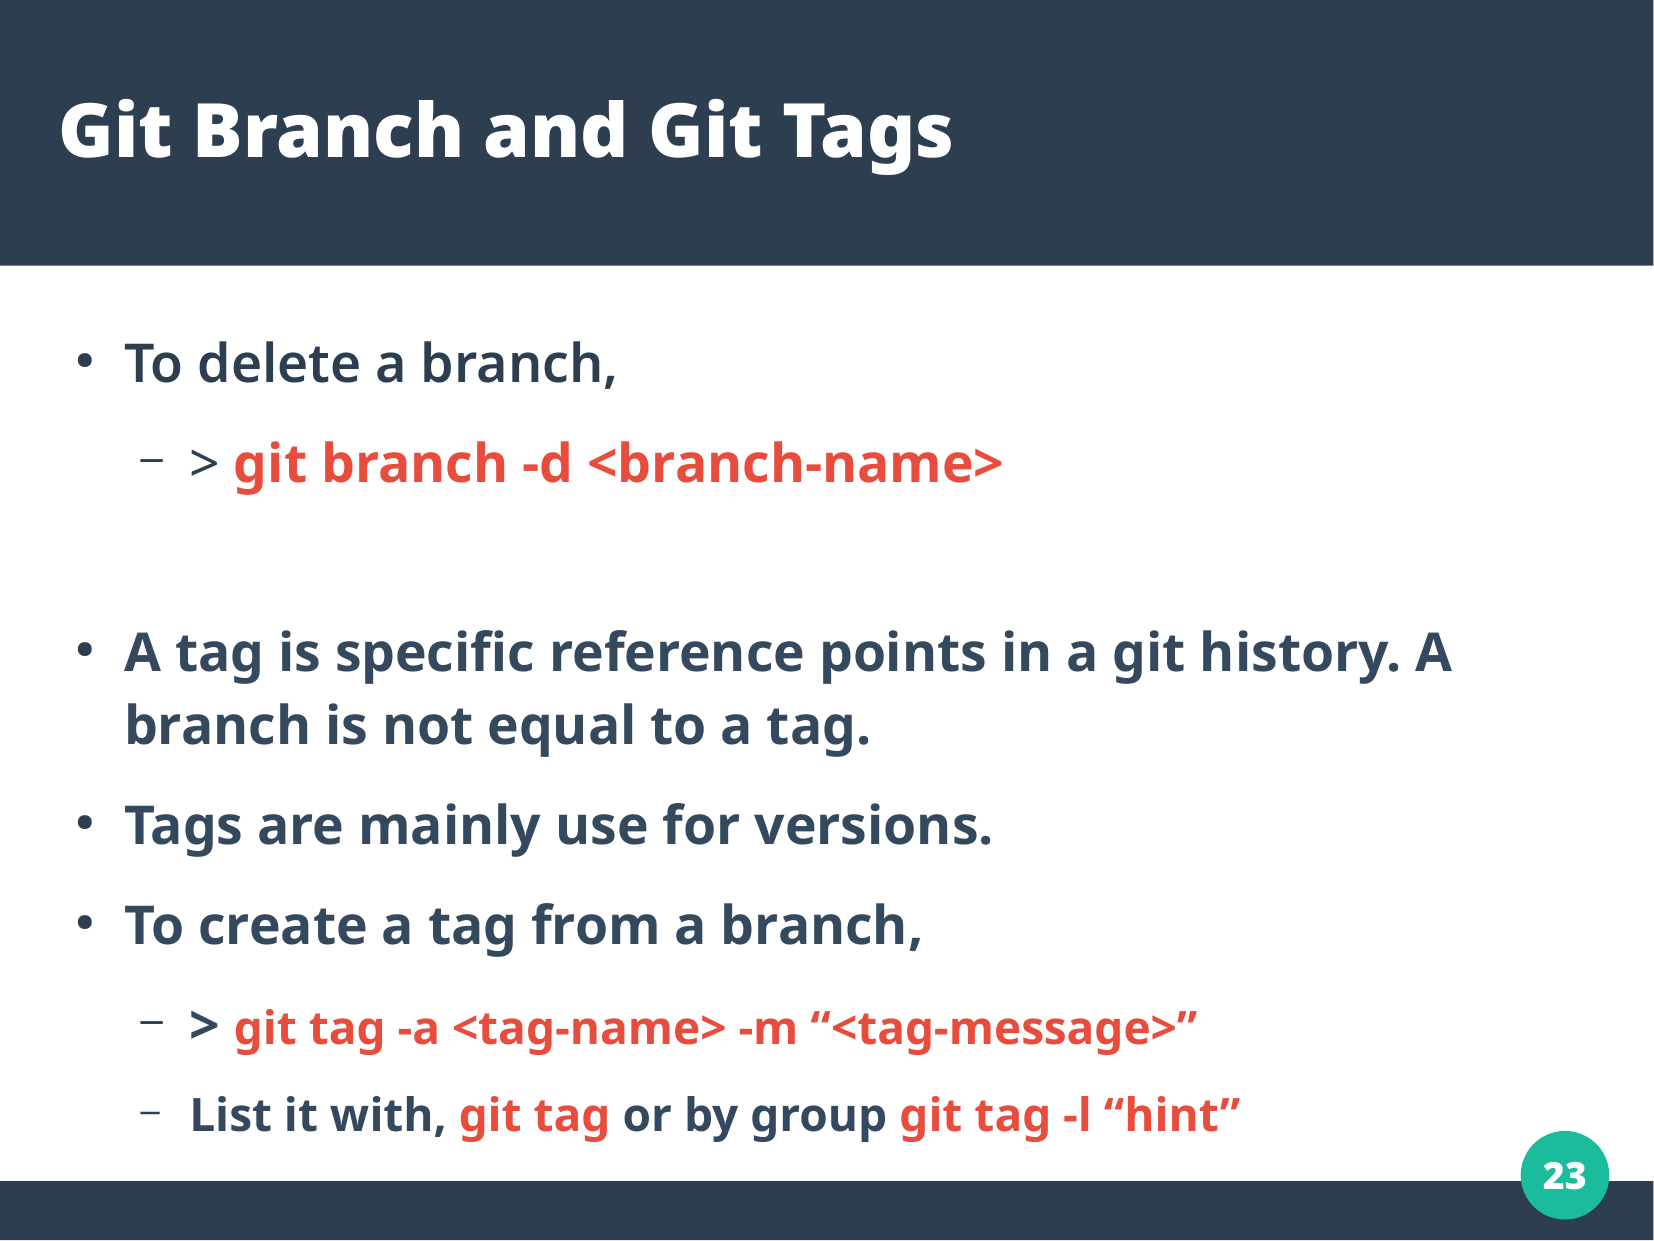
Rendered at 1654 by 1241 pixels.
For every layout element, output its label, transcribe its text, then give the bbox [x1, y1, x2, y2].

title Git Branch and Git Tags [59, 49, 1595, 207]
list To delete a branch, > git branch -d <branch-name> A tag is specific reference points in a git history. A branch is not equal to a tag. Tags are mainly use for versions. To create a tag from a branch, > git tag -a <tag-name> -m “<tag-message>” List it with, git tag or by group git tag -l “hint” [59, 324, 1595, 1152]
